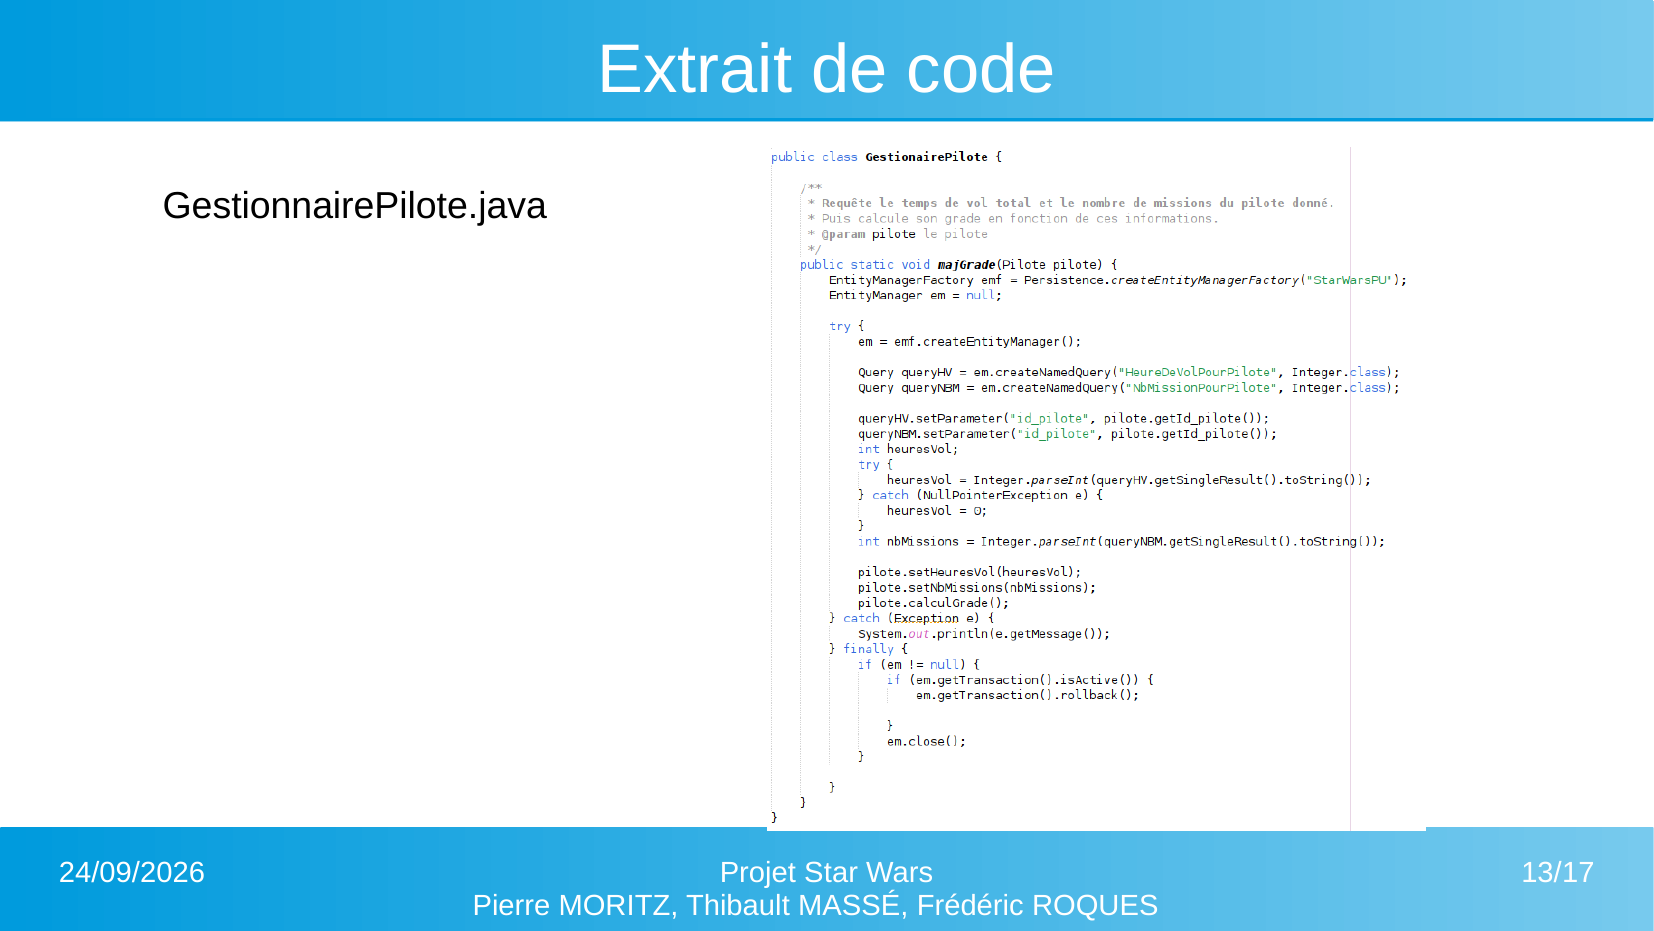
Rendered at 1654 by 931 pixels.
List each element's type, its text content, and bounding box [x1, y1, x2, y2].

text_box GestionnairePilote.java [147, 177, 827, 235]
picture [767, 147, 1426, 831]
title Extrait de code [59, 29, 1595, 108]
